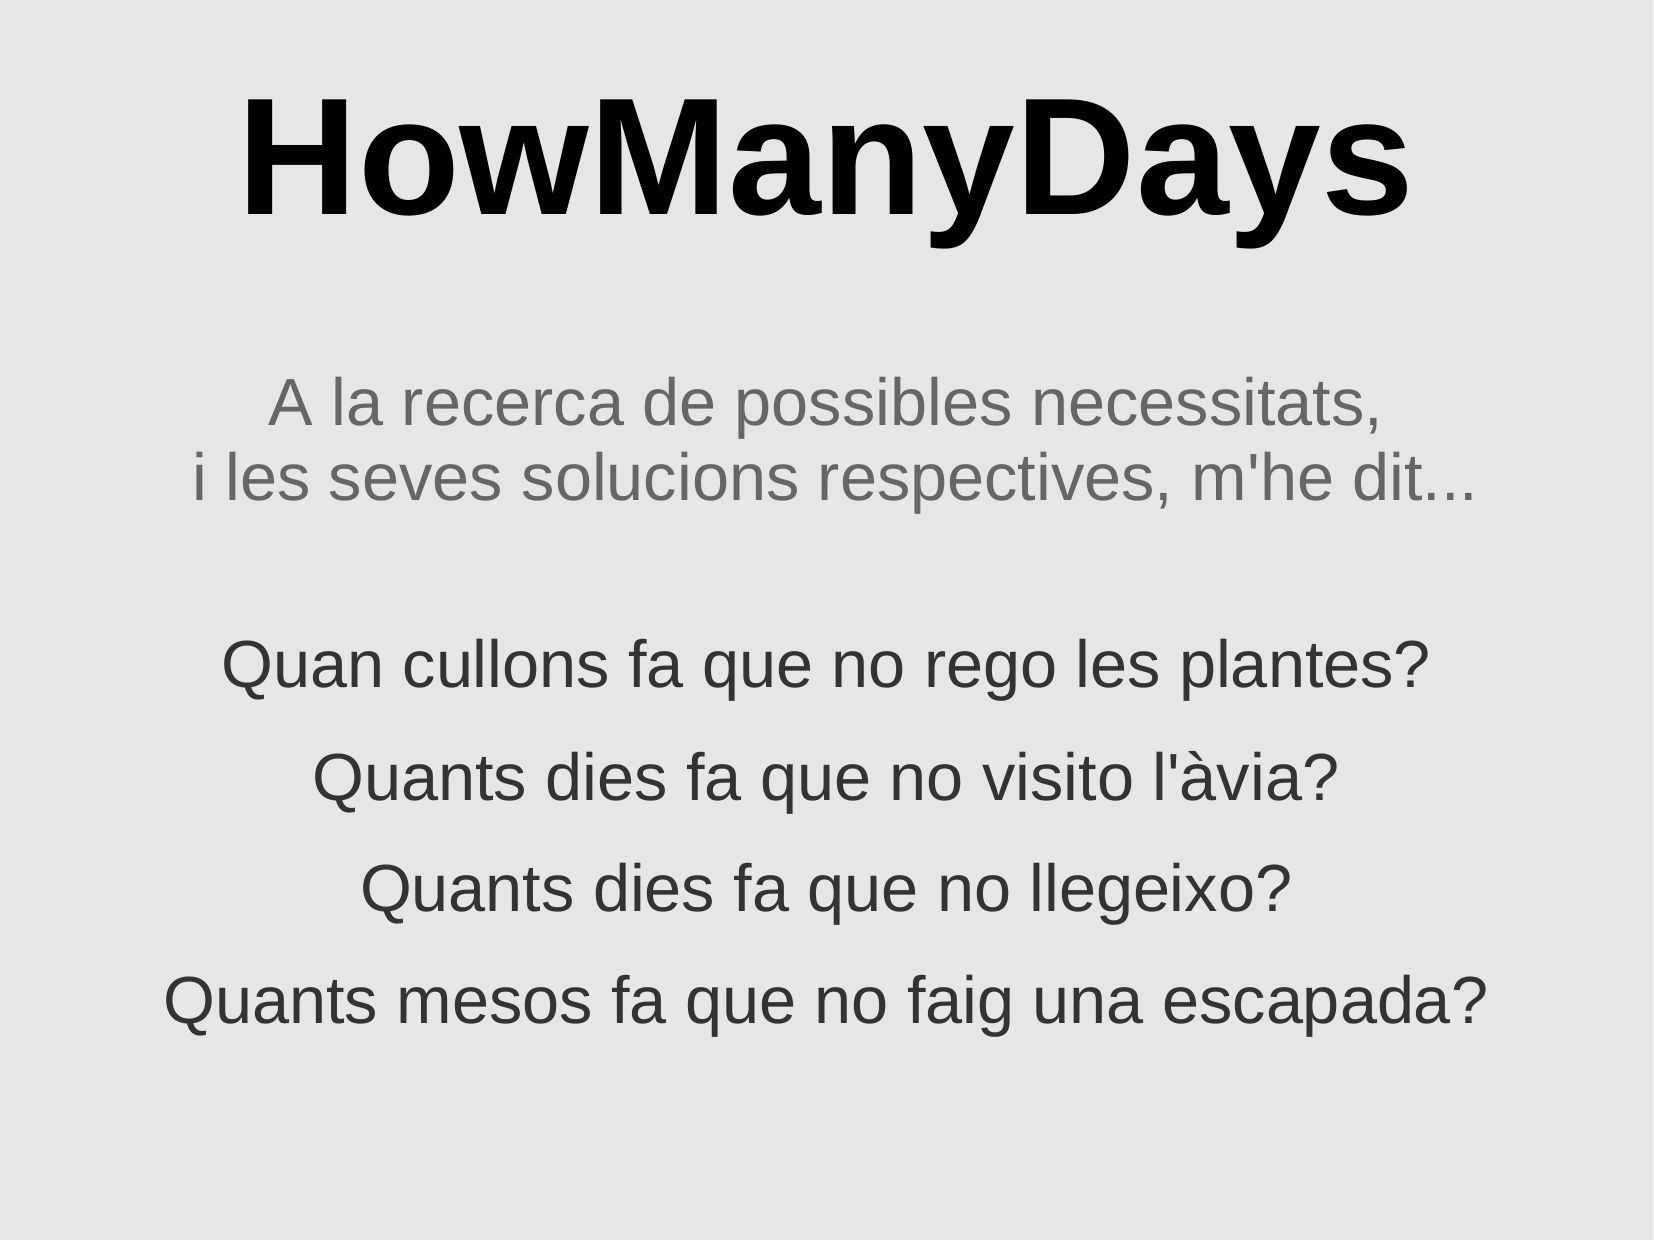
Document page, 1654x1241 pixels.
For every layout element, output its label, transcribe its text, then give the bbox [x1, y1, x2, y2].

title HowManyDays [82, 49, 1571, 257]
text_box A la recerca de possibles necessitats, i les seves solucions respectives, m'he dit... Quan cullons fa que no rego les plantes? Quants dies fa que no visito l'àvia? Quants dies fa que no llegeixo? Quants mesos fa que no faig una escapada? [82, 290, 1571, 1109]
